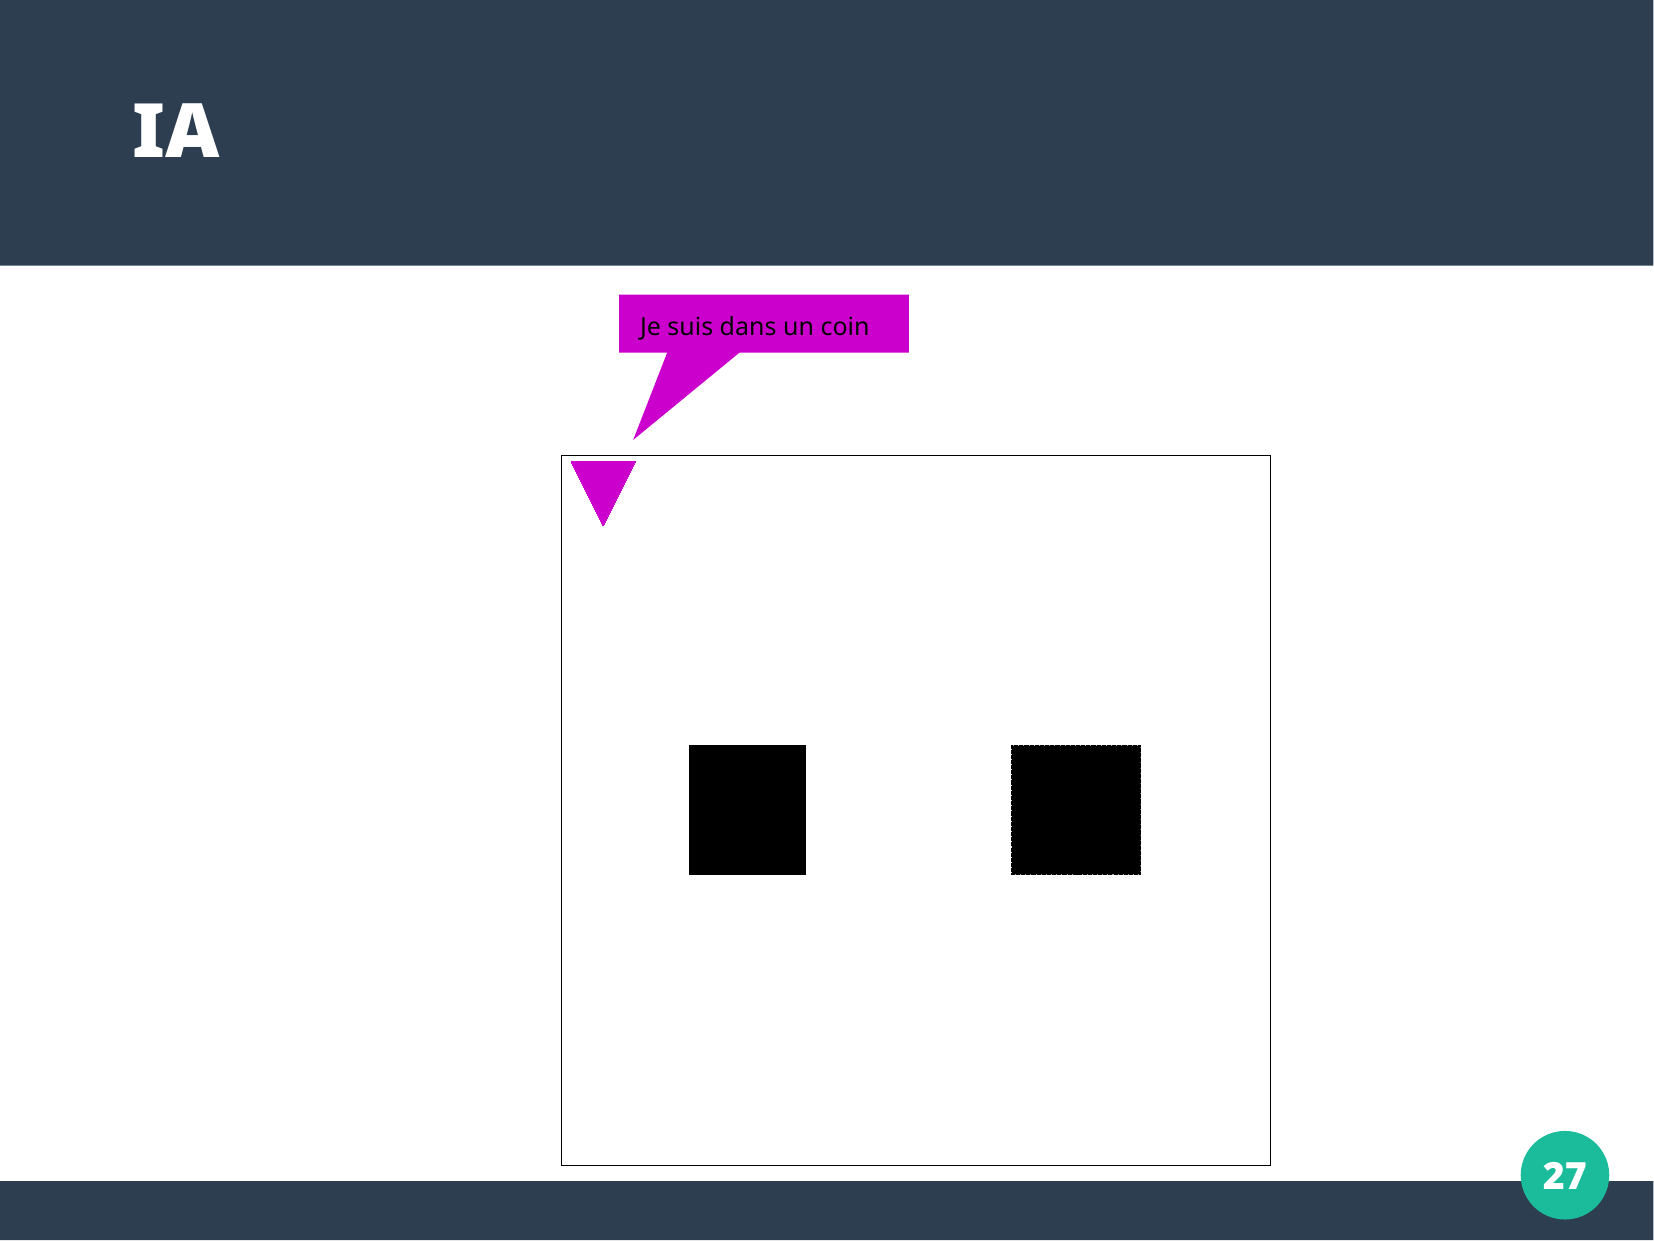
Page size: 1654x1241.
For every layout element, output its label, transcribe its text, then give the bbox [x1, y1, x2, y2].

title IA [59, 49, 1595, 207]
text_box [561, 455, 1271, 1166]
text_box [619, 294, 909, 440]
text_box Je suis dans un coin [625, 301, 1096, 348]
